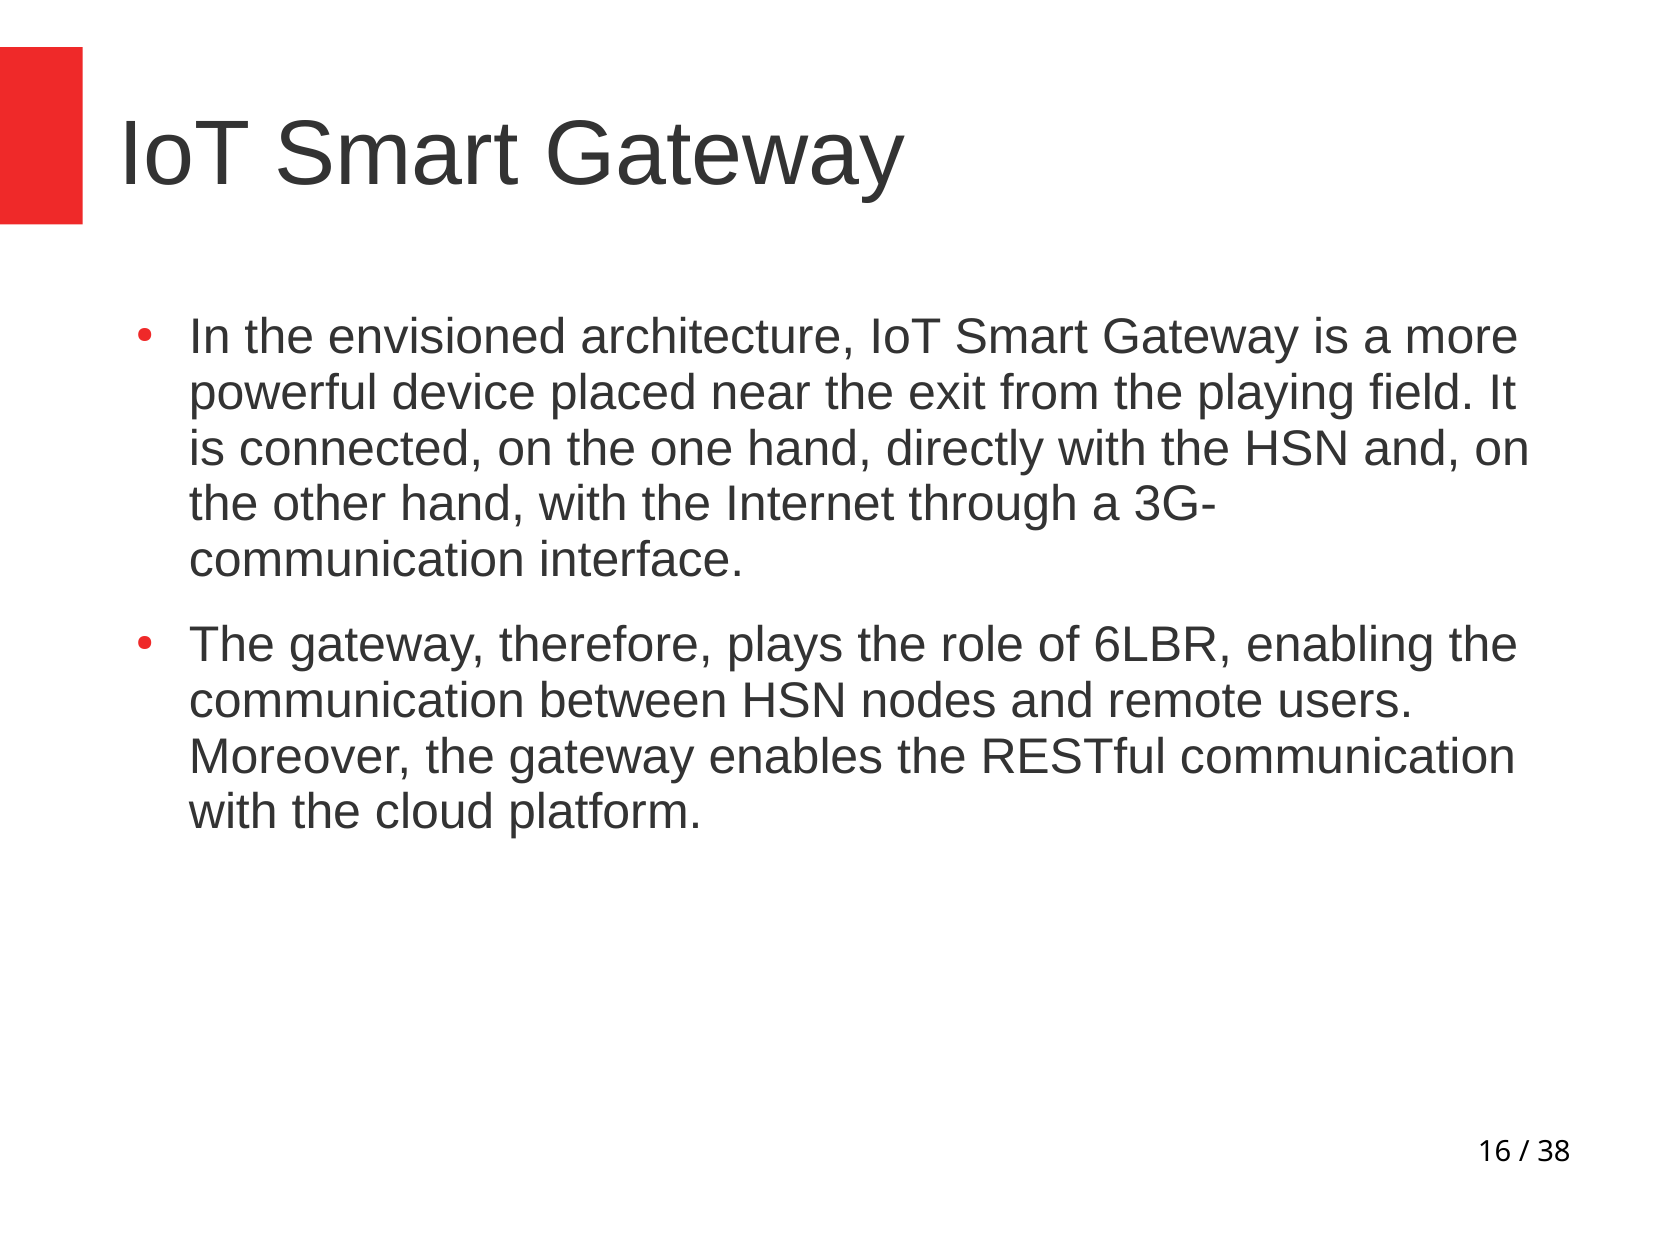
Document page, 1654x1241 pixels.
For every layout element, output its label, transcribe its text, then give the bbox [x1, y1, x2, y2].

title IoT Smart Gateway [118, 49, 1571, 257]
list In the envisioned architecture, IoT Smart Gateway is a more powerful device placed near the exit from the playing field. It is connected, on the one hand, directly with the HSN and, on the other hand, with the Internet through a 3G-communication interface. The gateway, therefore, plays the role of 6LBR, enabling the communication between HSN nodes and remote users. Moreover, the gateway enables the RESTful communication with the cloud platform. [118, 308, 1536, 1028]
